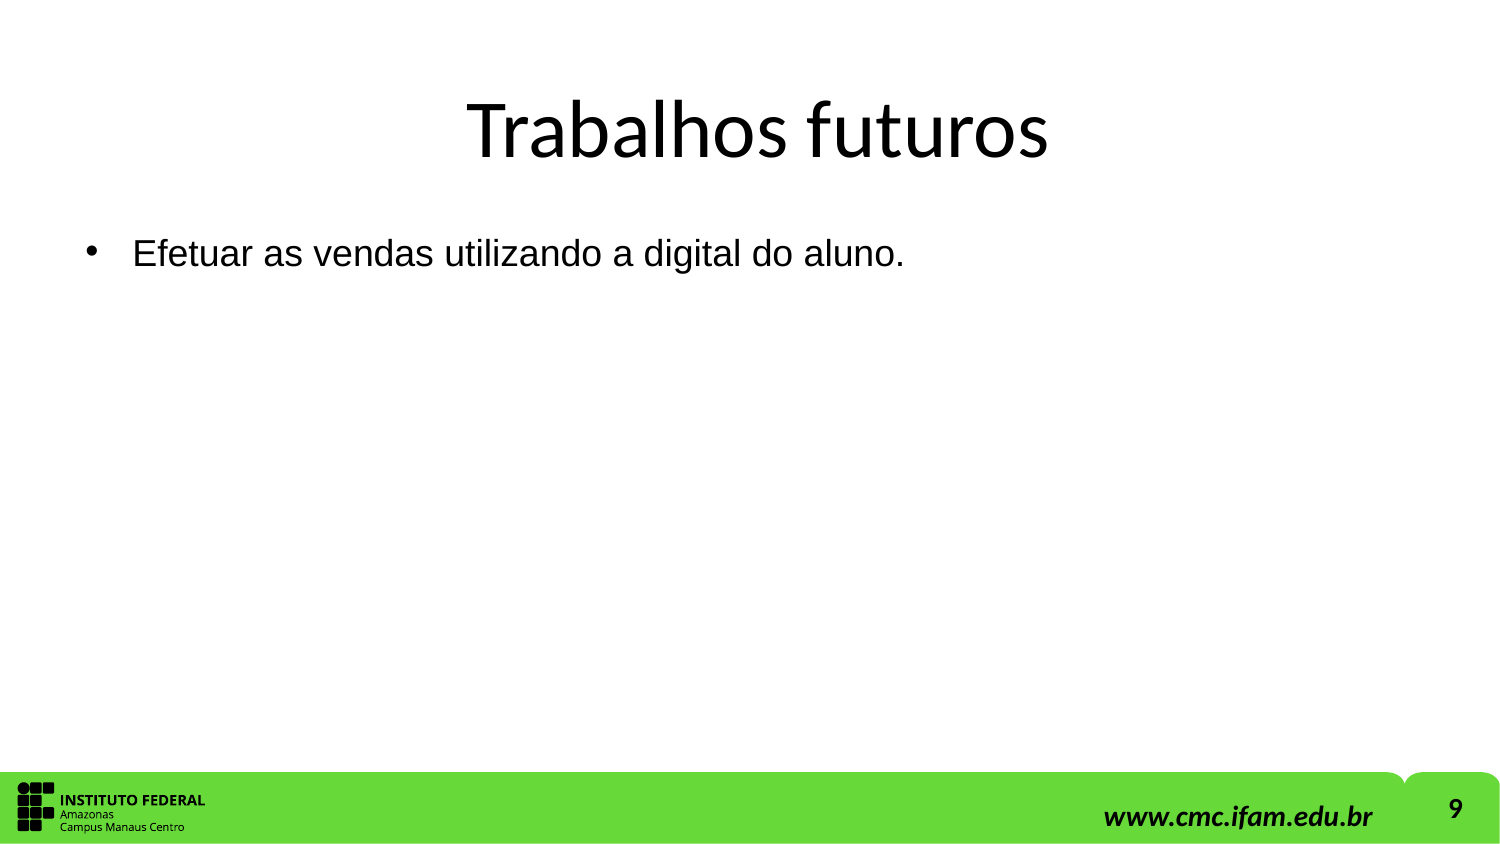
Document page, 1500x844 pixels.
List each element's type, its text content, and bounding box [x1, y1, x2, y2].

subtitle Efetuar as vendas utilizando a digital do aluno. [70, 221, 1461, 641]
text_box www.cmc.ifam.edu.br [927, 789, 1388, 840]
slide_number 9 [1411, 784, 1500, 830]
text_box [0, 772, 1500, 844]
title Trabalhos futuros [61, 89, 1456, 161]
